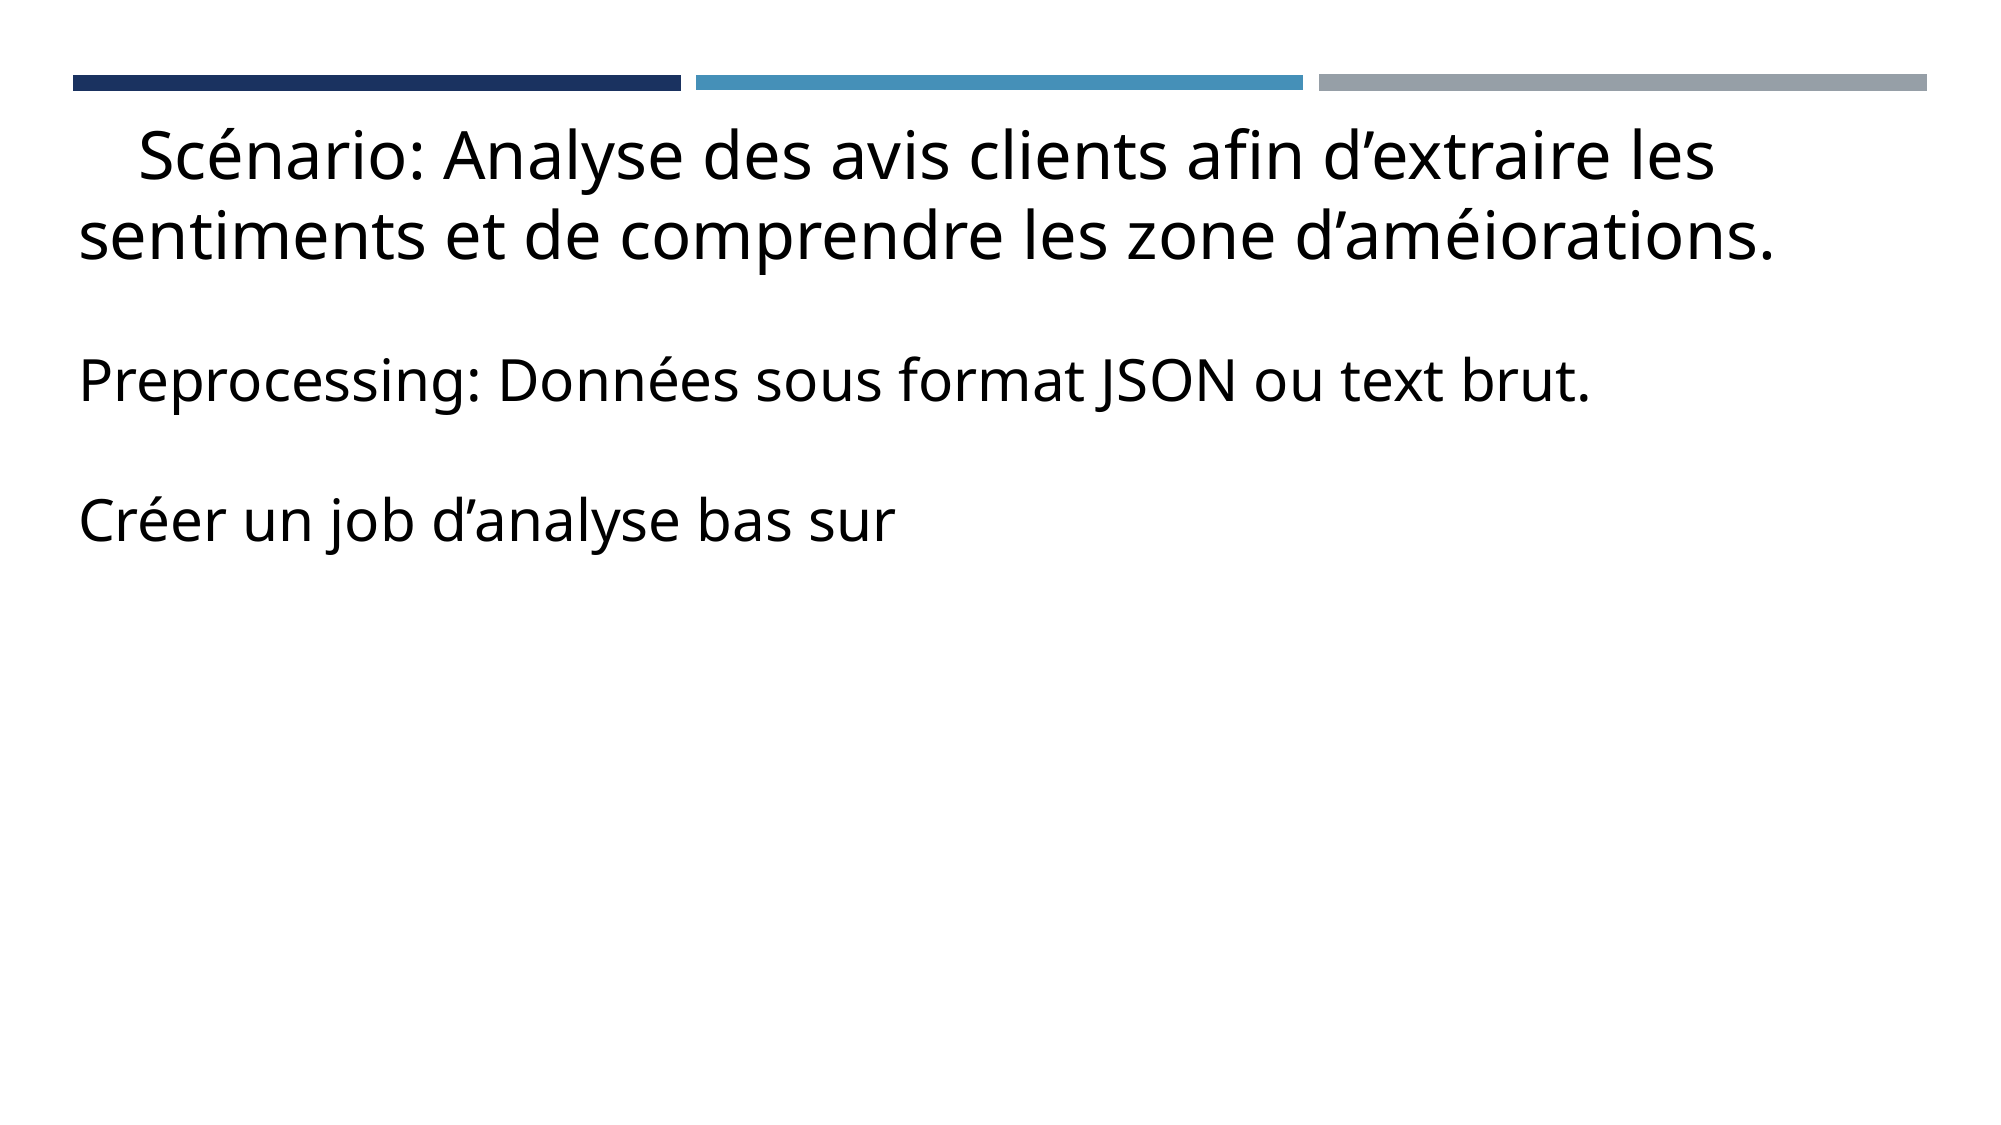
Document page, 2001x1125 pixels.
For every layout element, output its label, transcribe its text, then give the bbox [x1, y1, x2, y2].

text_box Scénario: Analyse des avis clients afin d’extraire les sentiments et de comprendre les zone d’améiorations. Preprocessing: Données sous format JSON ou text brut. Créer un job d’analyse bas sur [63, 105, 1937, 1070]
